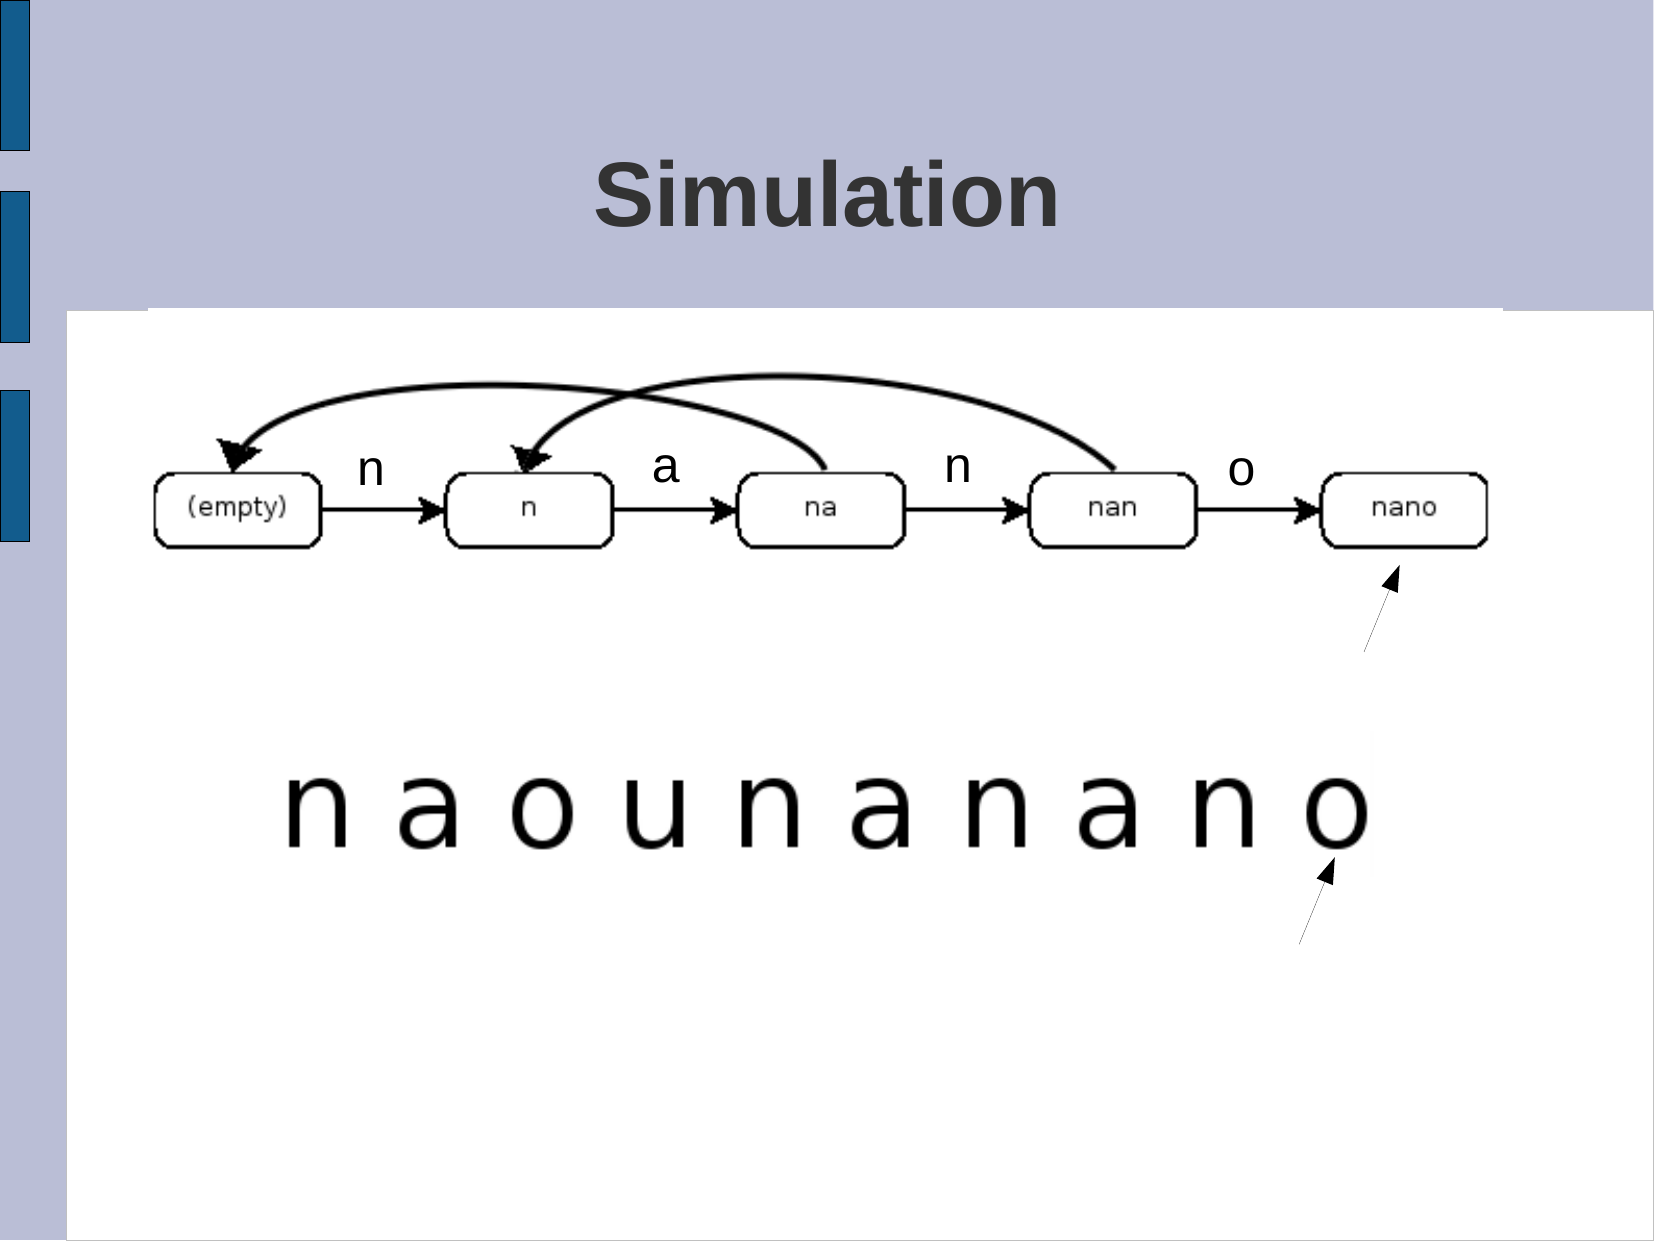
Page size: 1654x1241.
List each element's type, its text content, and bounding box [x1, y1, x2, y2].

text_box n [944, 437, 973, 494]
text_box n [357, 439, 385, 496]
text_box o [1227, 439, 1256, 496]
text_box a [651, 437, 680, 494]
picture [148, 308, 1503, 934]
title Simulation [121, 91, 1534, 299]
